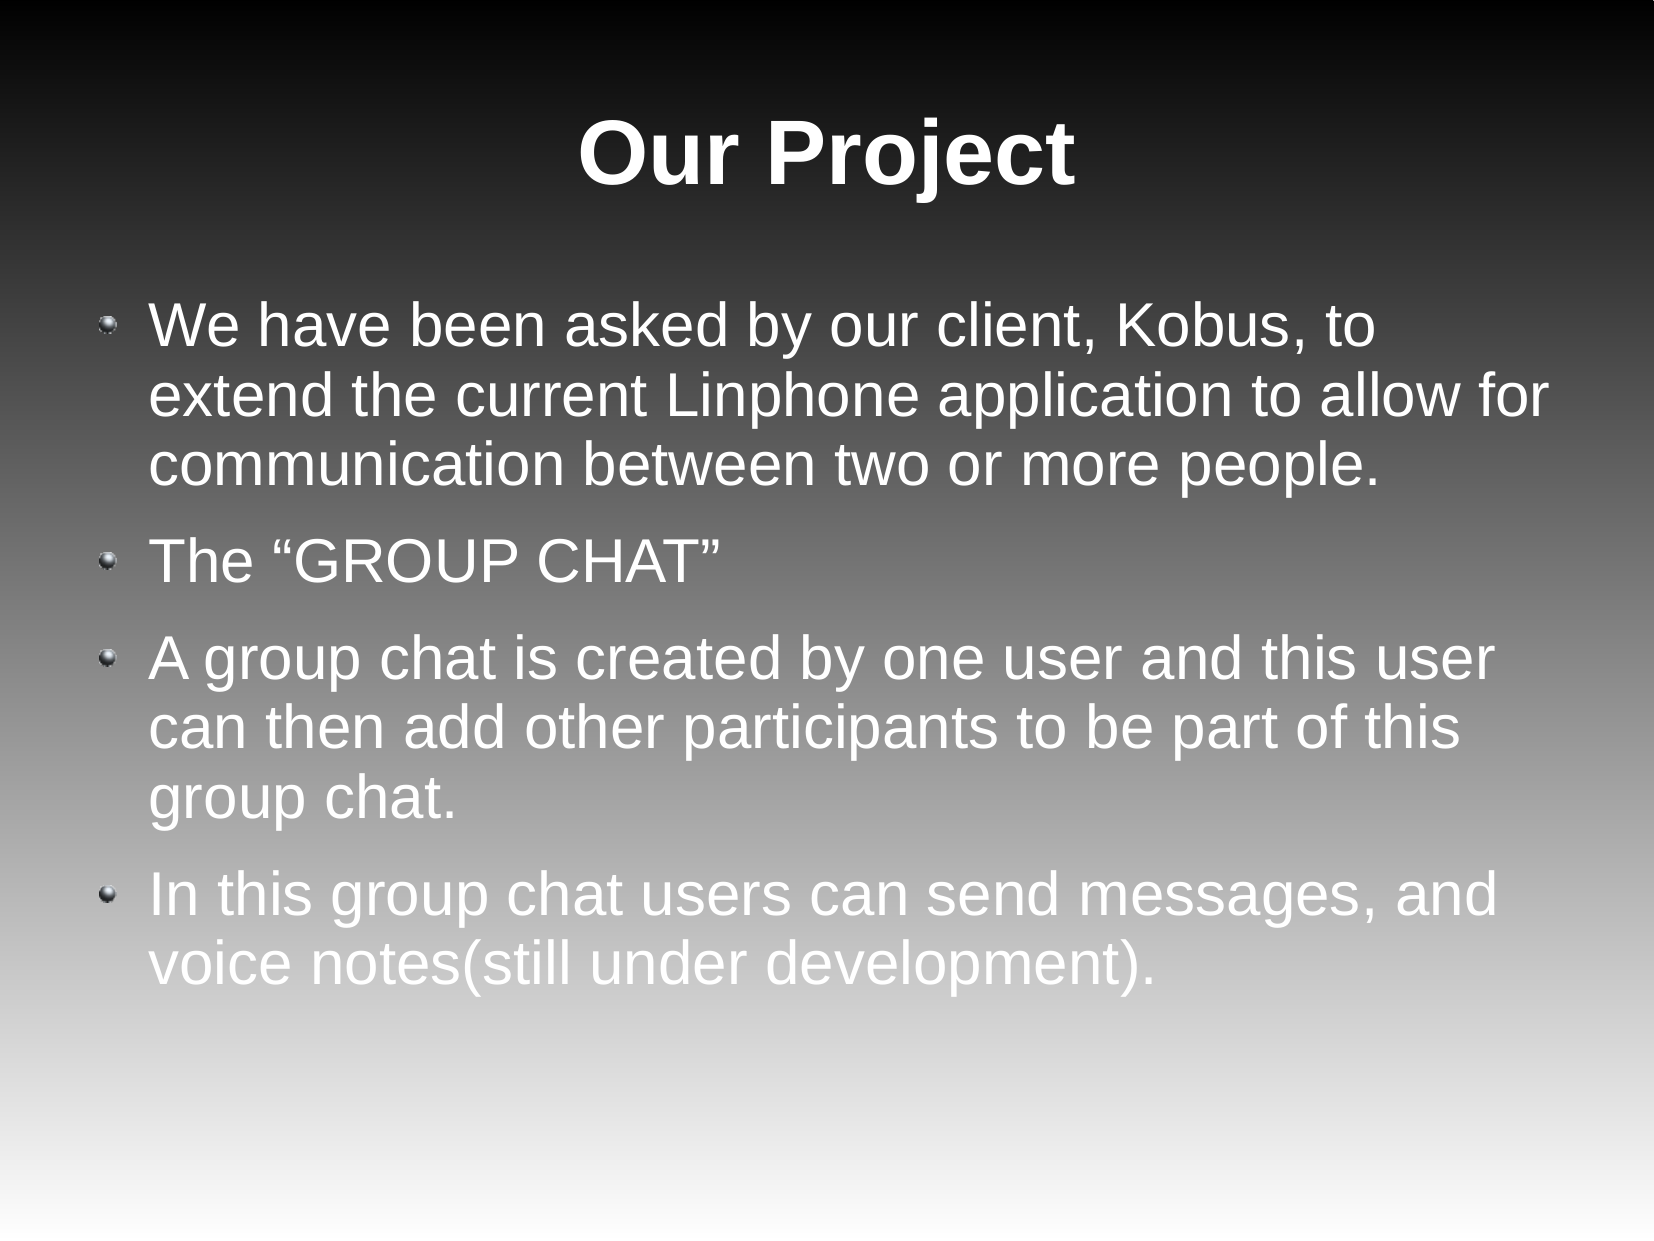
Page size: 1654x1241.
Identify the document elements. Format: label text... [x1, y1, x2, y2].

list We have been asked by our client, Kobus, to extend the current Linphone application to allow for communication between two or more people. The “GROUP CHAT” A group chat is created by one user and this user can then add other participants to be part of this group chat. In this group chat users can send messages, and voice notes(still under development). [82, 290, 1571, 1010]
title Our Project [82, 49, 1571, 257]
